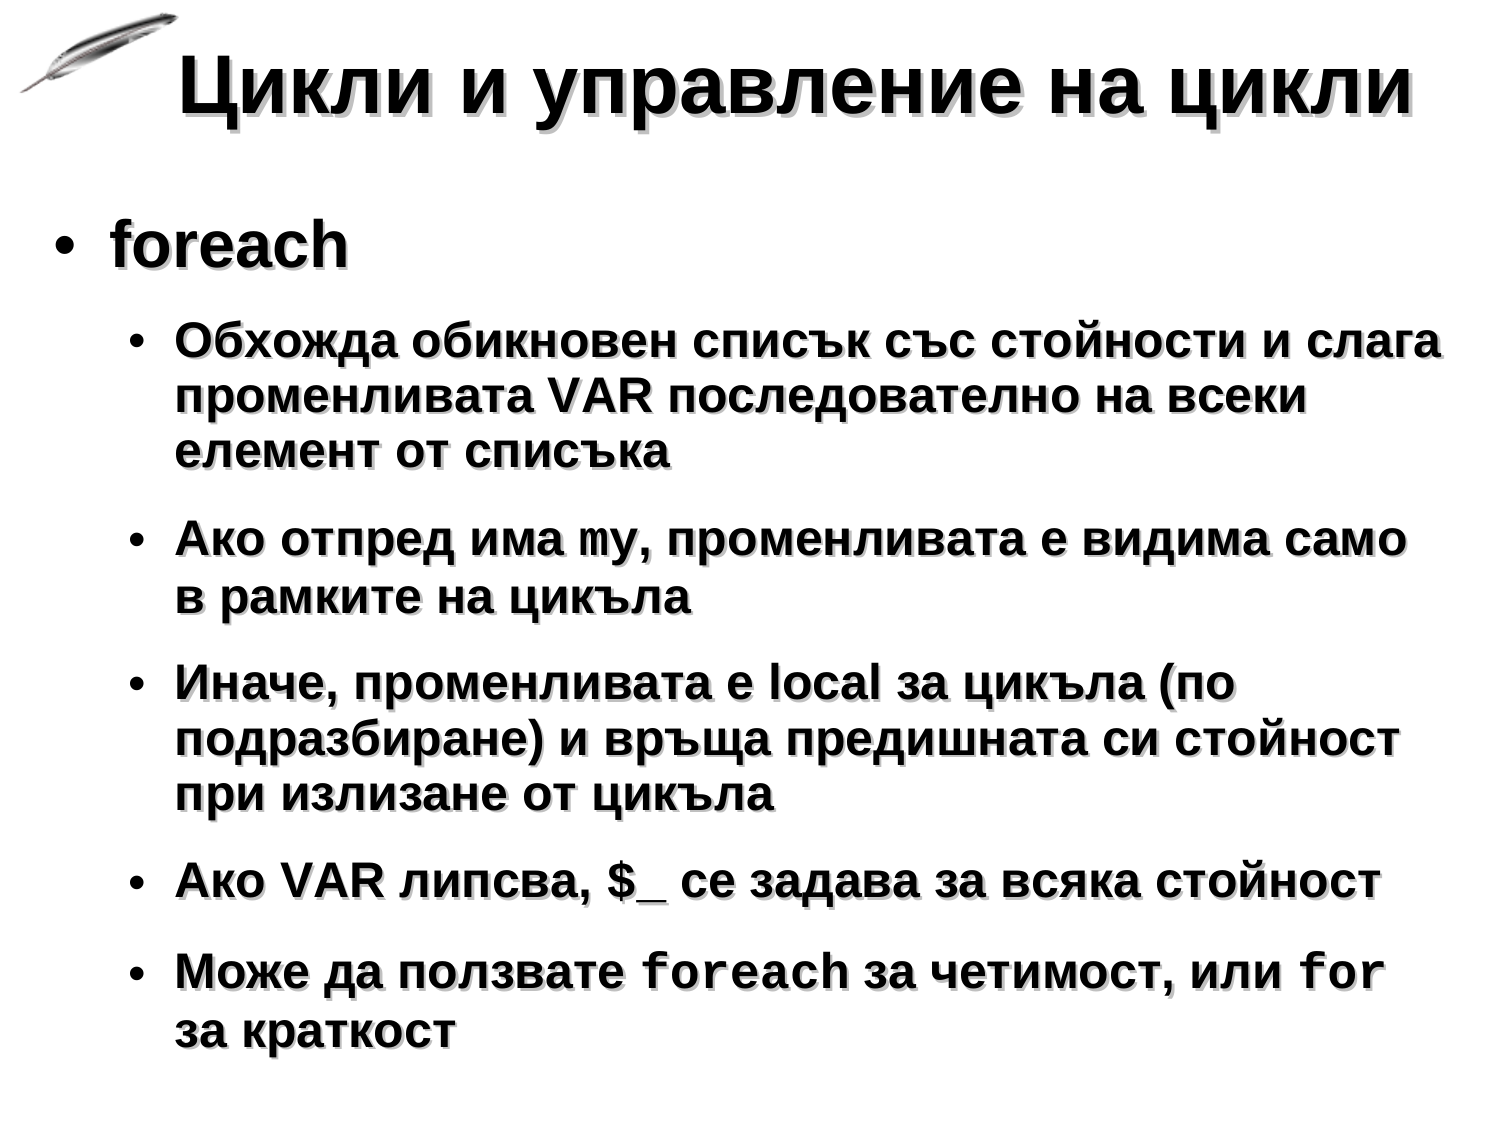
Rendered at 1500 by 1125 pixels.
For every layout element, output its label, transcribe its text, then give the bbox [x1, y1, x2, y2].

picture [16, 11, 177, 95]
list foreach Обхожда обикновен списък със стойности и слага променливата VAR последователно на всеки елемент от списъка Ако отпред има my, променливата е видима само в рамките на цикъла Иначе, променливата е local за цикъла (по подразбиране) и връща предишната си стойност при излизане от цикъла Ако VAR липсва, $_ се задава за всяка стойност Може да ползвате foreach за четимост, или for за краткост [53, 207, 1447, 1084]
title Цикли и управление на цикли [177, 0, 1459, 179]
